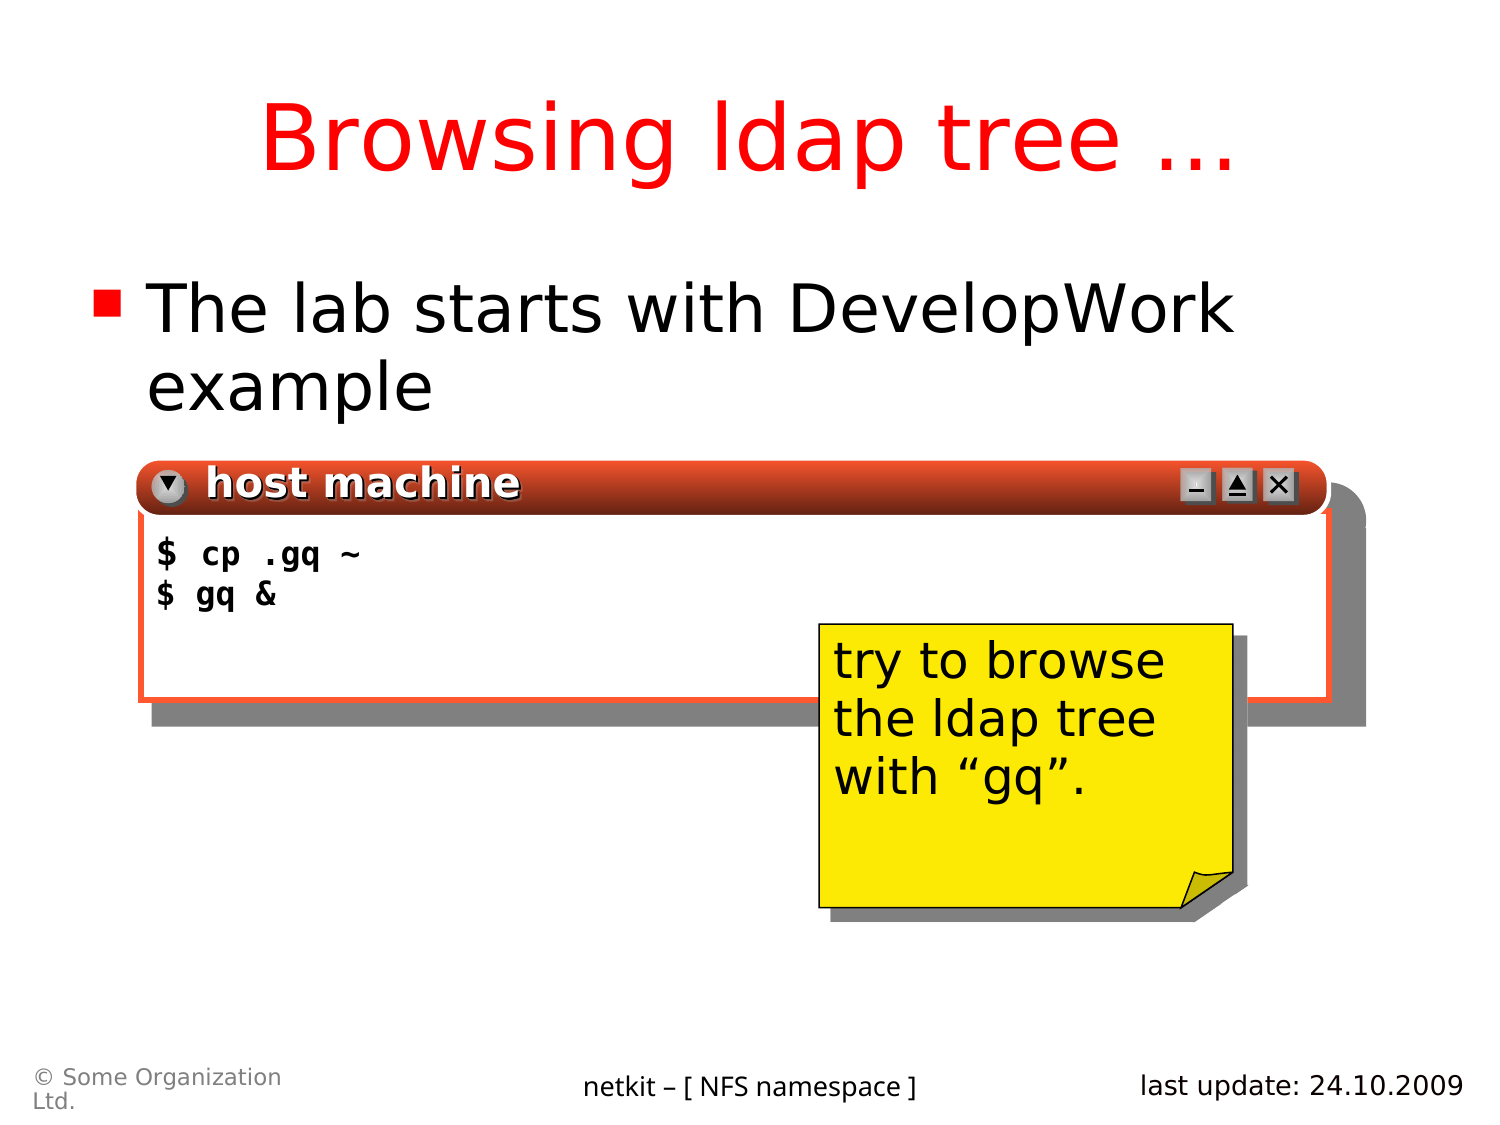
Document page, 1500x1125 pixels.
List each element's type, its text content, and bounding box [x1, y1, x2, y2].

text_box [942, 458, 1367, 727]
text_box host machine [204, 458, 942, 518]
text_box try to browse the ldap tree with “gq”. [819, 624, 1233, 908]
text_box [133, 458, 204, 518]
title Browsing ldap tree ... [75, 45, 1426, 233]
list The lab starts with DevelopWork example [75, 262, 1426, 1006]
text_box $ cp .gq ~ $ gq & [140, 511, 1329, 700]
text_box [151, 700, 819, 727]
